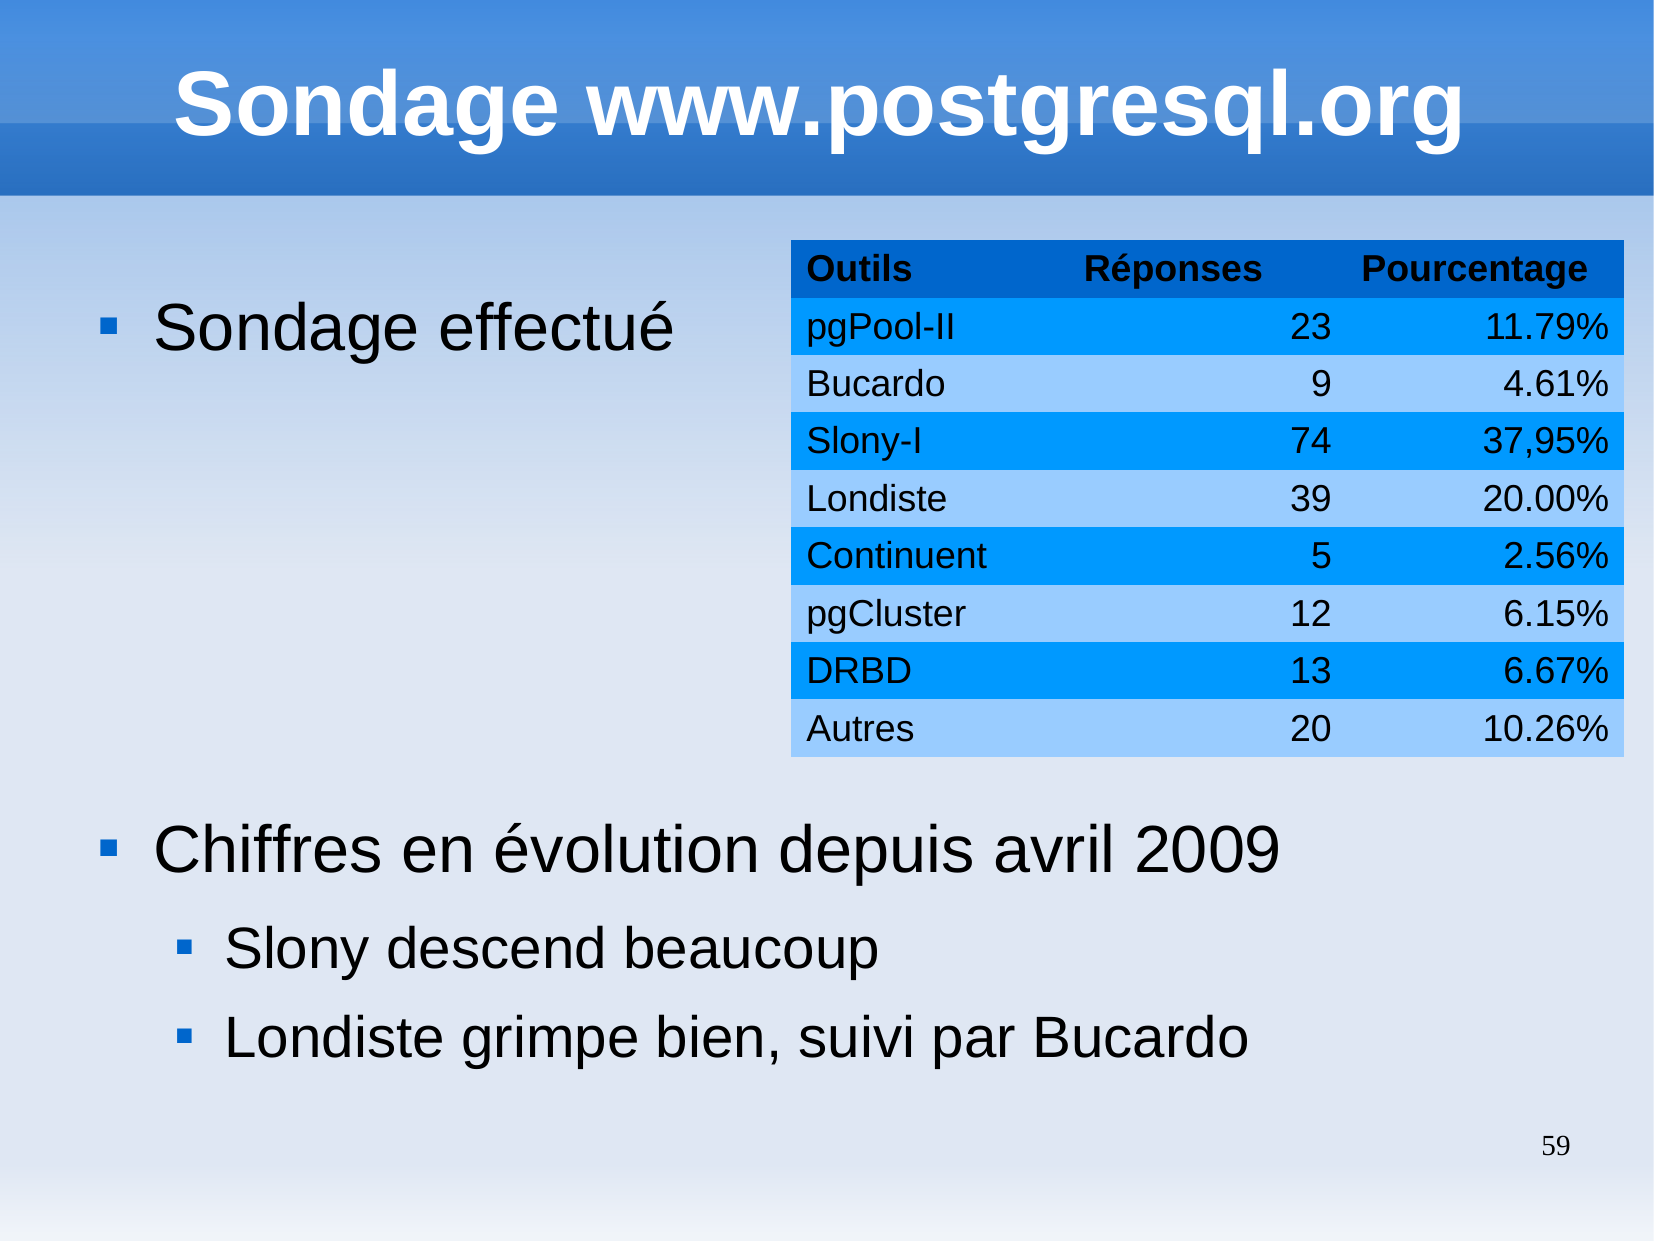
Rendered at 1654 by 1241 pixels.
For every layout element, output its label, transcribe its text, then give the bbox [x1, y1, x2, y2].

table_cell 9 [1069, 355, 1346, 412]
table_cell DRBD [791, 642, 1069, 699]
table_cell Bucardo [791, 355, 1069, 412]
table_cell Autres [791, 699, 1069, 757]
table_cell 74 [1069, 412, 1346, 470]
table_cell 6.67% [1346, 642, 1624, 699]
table_cell Slony-I [791, 412, 1069, 470]
table_cell Londiste [791, 470, 1069, 527]
table_cell 23 [1069, 298, 1346, 355]
table_cell 12 [1069, 585, 1346, 642]
table_cell 20.00% [1346, 470, 1624, 527]
table_cell 37,95% [1346, 412, 1624, 470]
table_cell 6.15% [1346, 585, 1624, 642]
table_cell 20 [1069, 699, 1346, 757]
table_header Outils [791, 240, 1069, 298]
title Sondage www.postgresql.org [76, 0, 1565, 208]
table_cell pgPool-II [791, 298, 1069, 355]
table_cell 39 [1069, 470, 1346, 527]
table_header Réponses [1069, 240, 1346, 298]
table_cell pgCluster [791, 585, 1069, 642]
table_cell 2.56% [1346, 527, 1624, 585]
table_cell 5 [1069, 527, 1346, 585]
table_cell 4.61% [1346, 355, 1624, 412]
picture [0, 0, 1654, 1241]
table_cell 10.26% [1346, 699, 1624, 757]
table_header Pourcentage [1346, 240, 1624, 298]
table_cell 13 [1069, 642, 1346, 699]
table_cell 11.79% [1346, 298, 1624, 355]
list Sondage effectué Chiffres en évolution depuis avril 2009 Slony descend beaucoup Londiste grimpe bien, suivi par Bucardo [82, 290, 1571, 1109]
table_cell Continuent [791, 527, 1069, 585]
